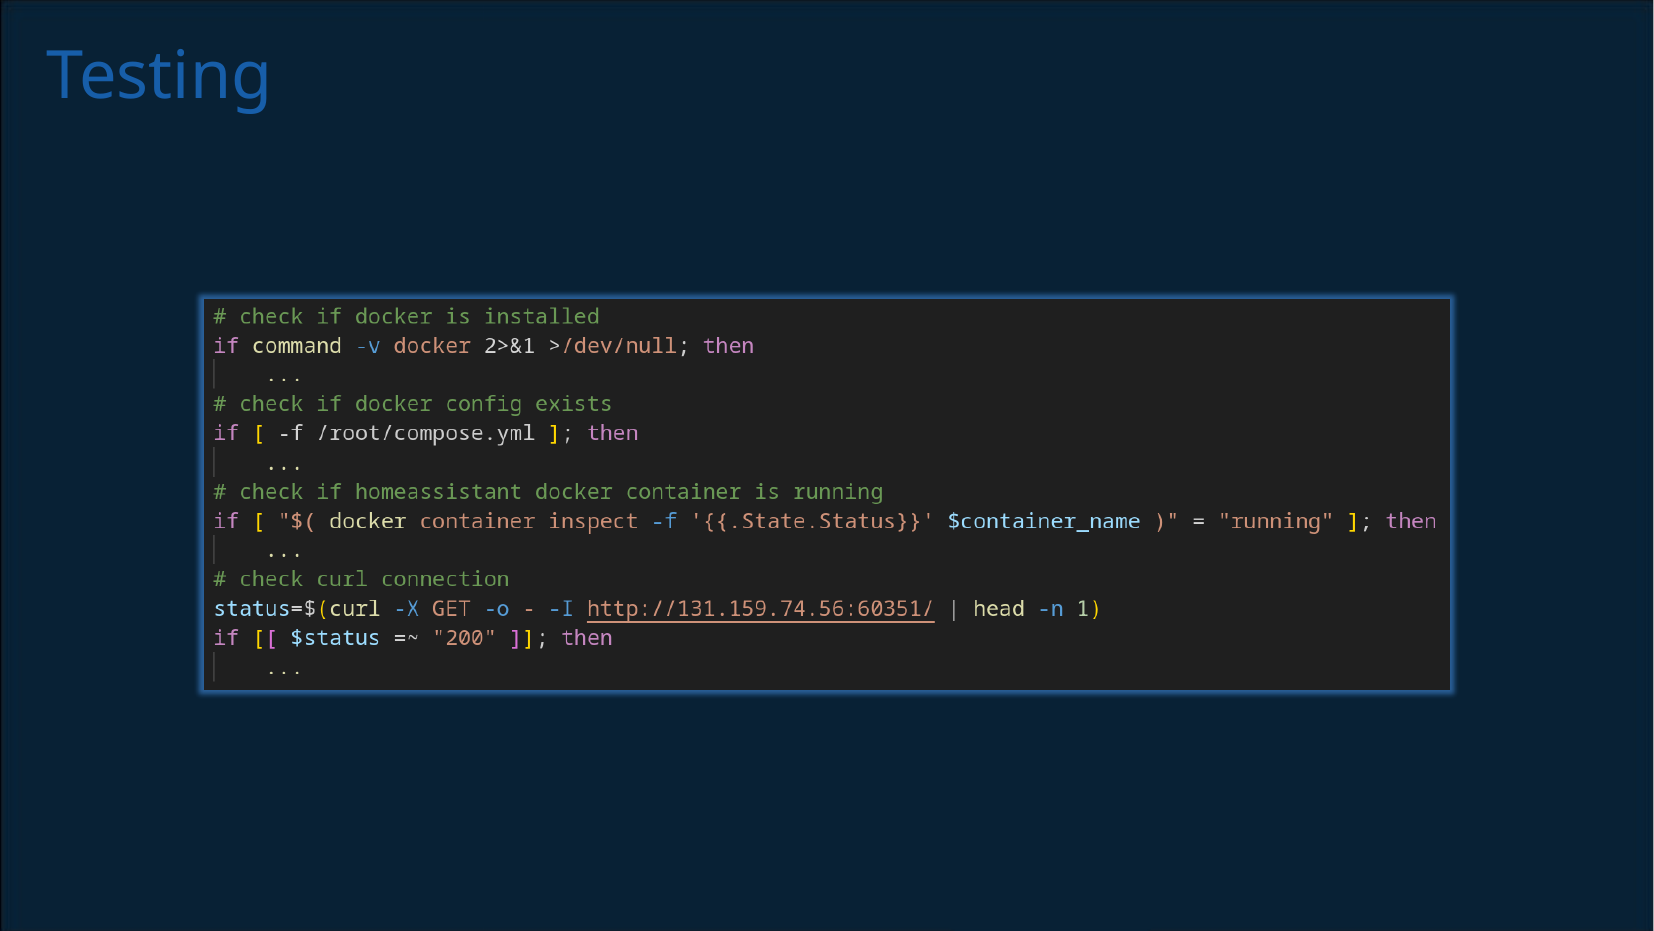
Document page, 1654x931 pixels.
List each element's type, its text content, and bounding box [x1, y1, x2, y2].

picture [0, 0, 1654, 931]
text_box Testing [31, 19, 407, 115]
